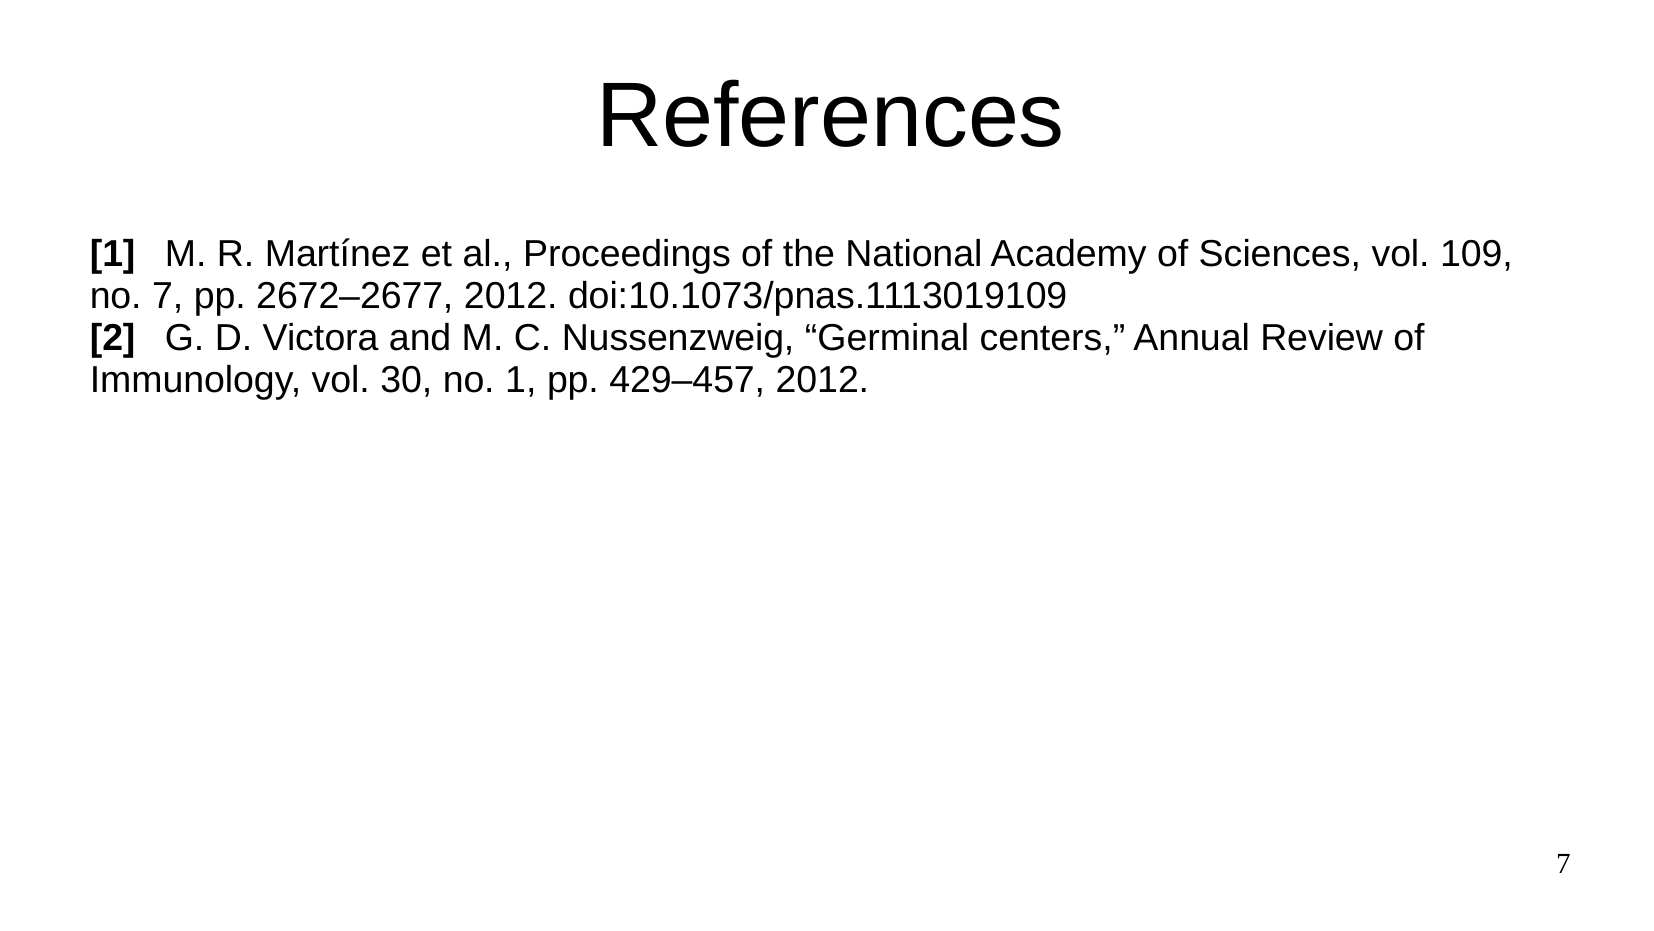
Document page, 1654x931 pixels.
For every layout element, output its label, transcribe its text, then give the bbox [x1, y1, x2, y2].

title References [86, 37, 1576, 193]
text_box [1] M. R. Martínez et al., Proceedings of the National Academy of Sciences, vol. 109, no. 7, pp. 2672–2677, 2012. doi:10.1073/pnas.1113019109 [2] G. D. Victora and M. C. Nussenzweig, “Germinal centers,” Annual Review of Immunology,​ vol. 30, no. 1, pp. 429–457, 2012. [75, 225, 1576, 450]
